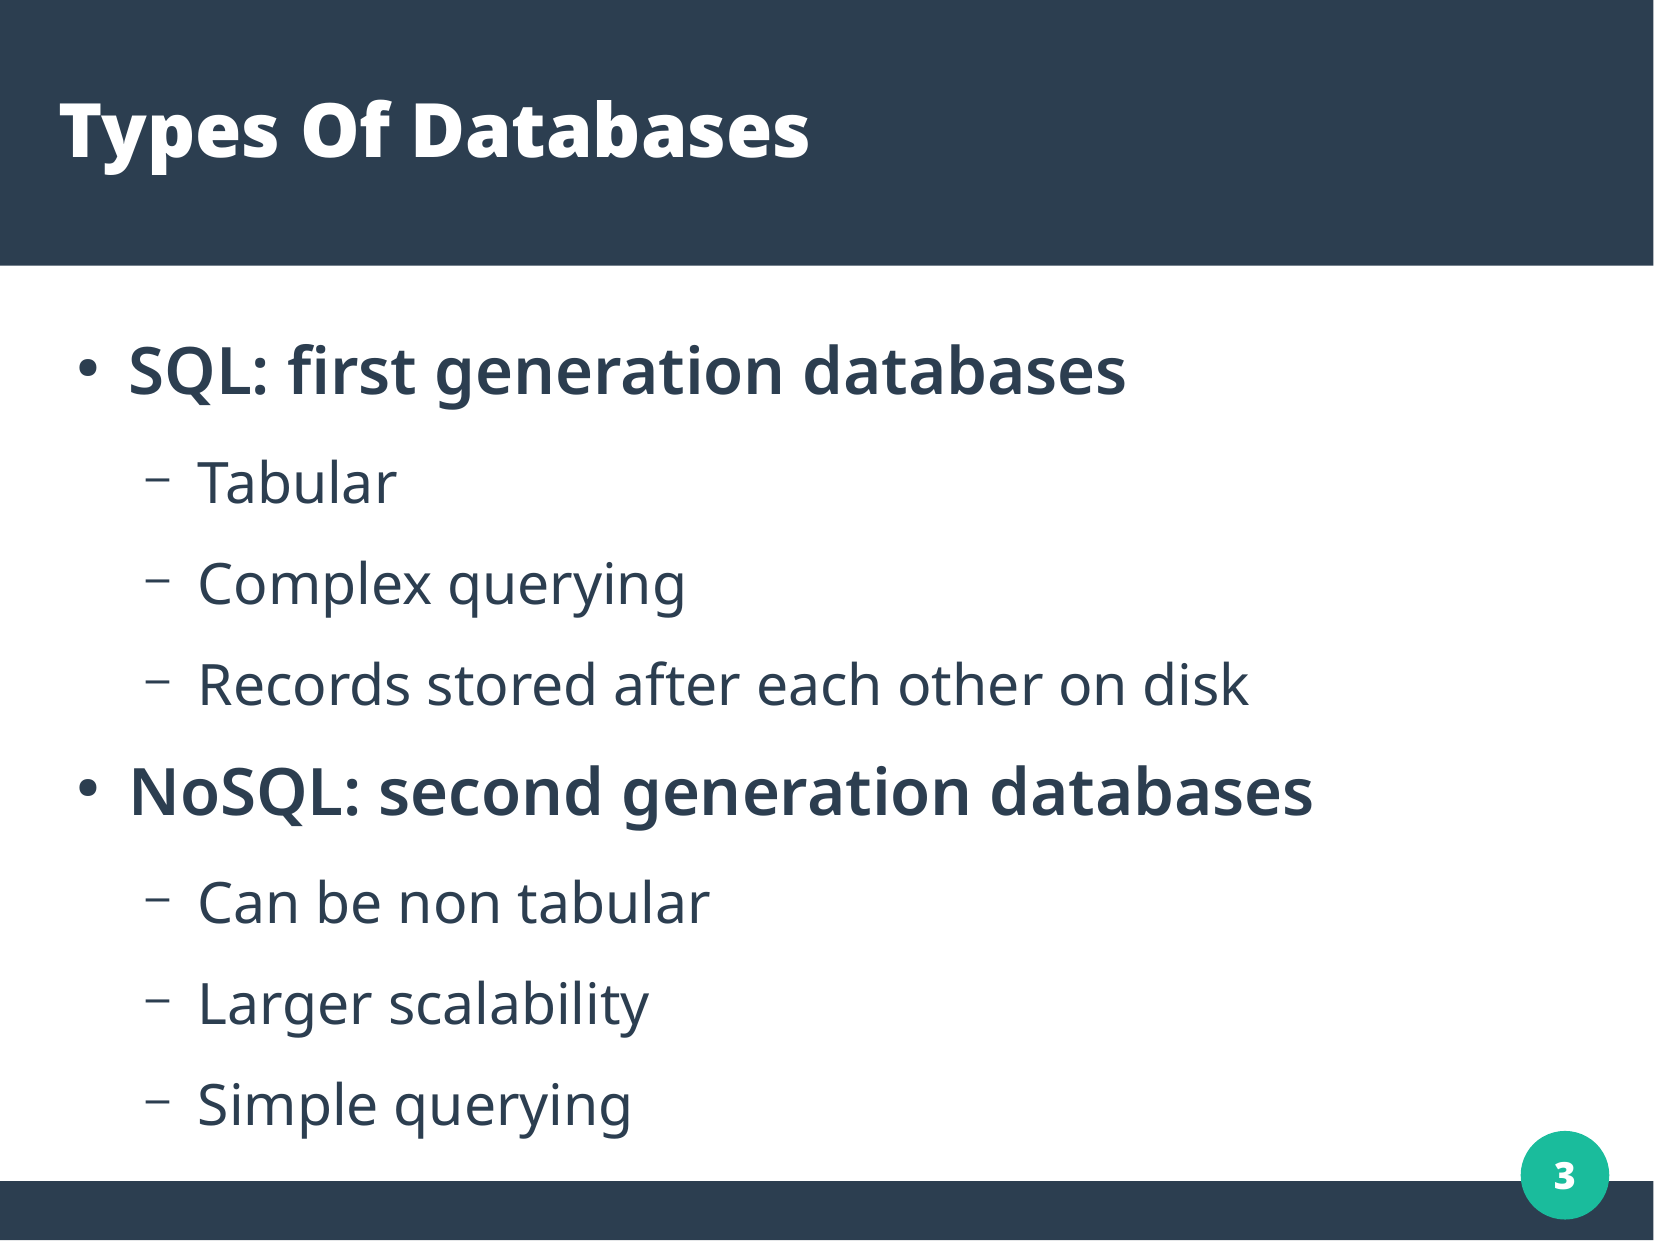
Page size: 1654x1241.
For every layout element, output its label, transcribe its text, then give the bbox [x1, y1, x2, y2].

list SQL: first generation databases Tabular Complex querying Records stored after each other on disk NoSQL: second generation databases Can be non tabular Larger scalability Simple querying [59, 324, 1595, 1152]
title Types Of Databases [59, 49, 1595, 207]
